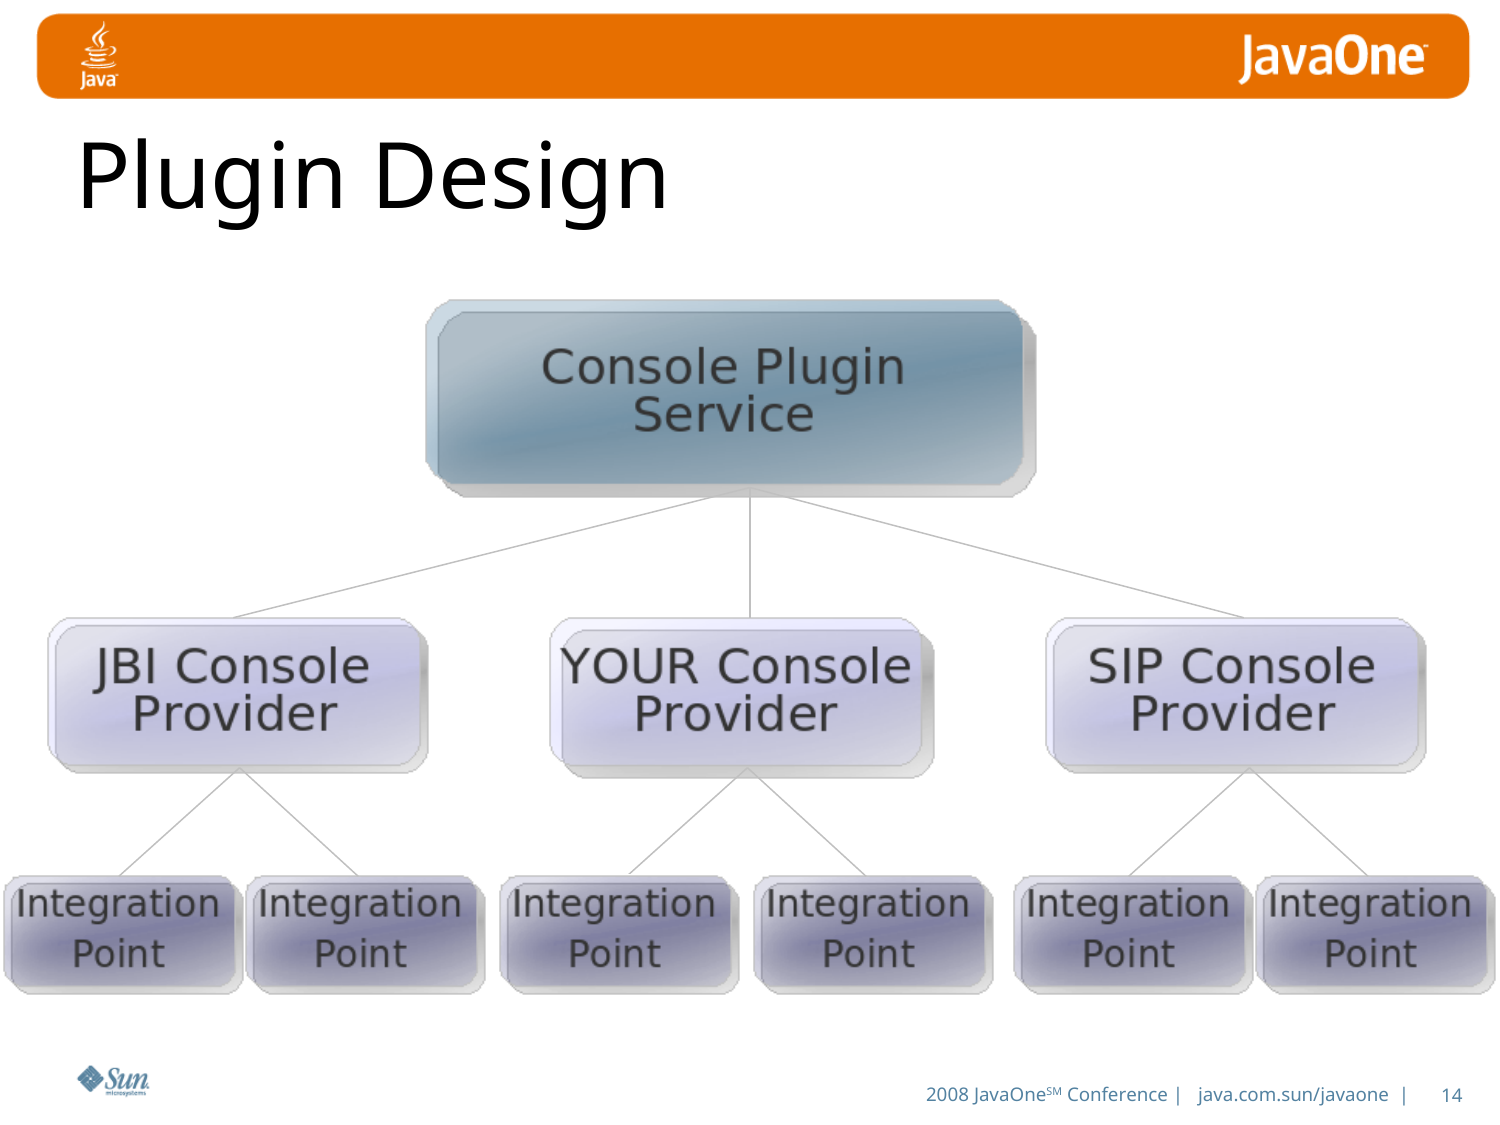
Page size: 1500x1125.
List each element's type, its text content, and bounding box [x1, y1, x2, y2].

picture [0, 0, 1500, 1125]
title Plugin Design [75, 122, 1438, 227]
